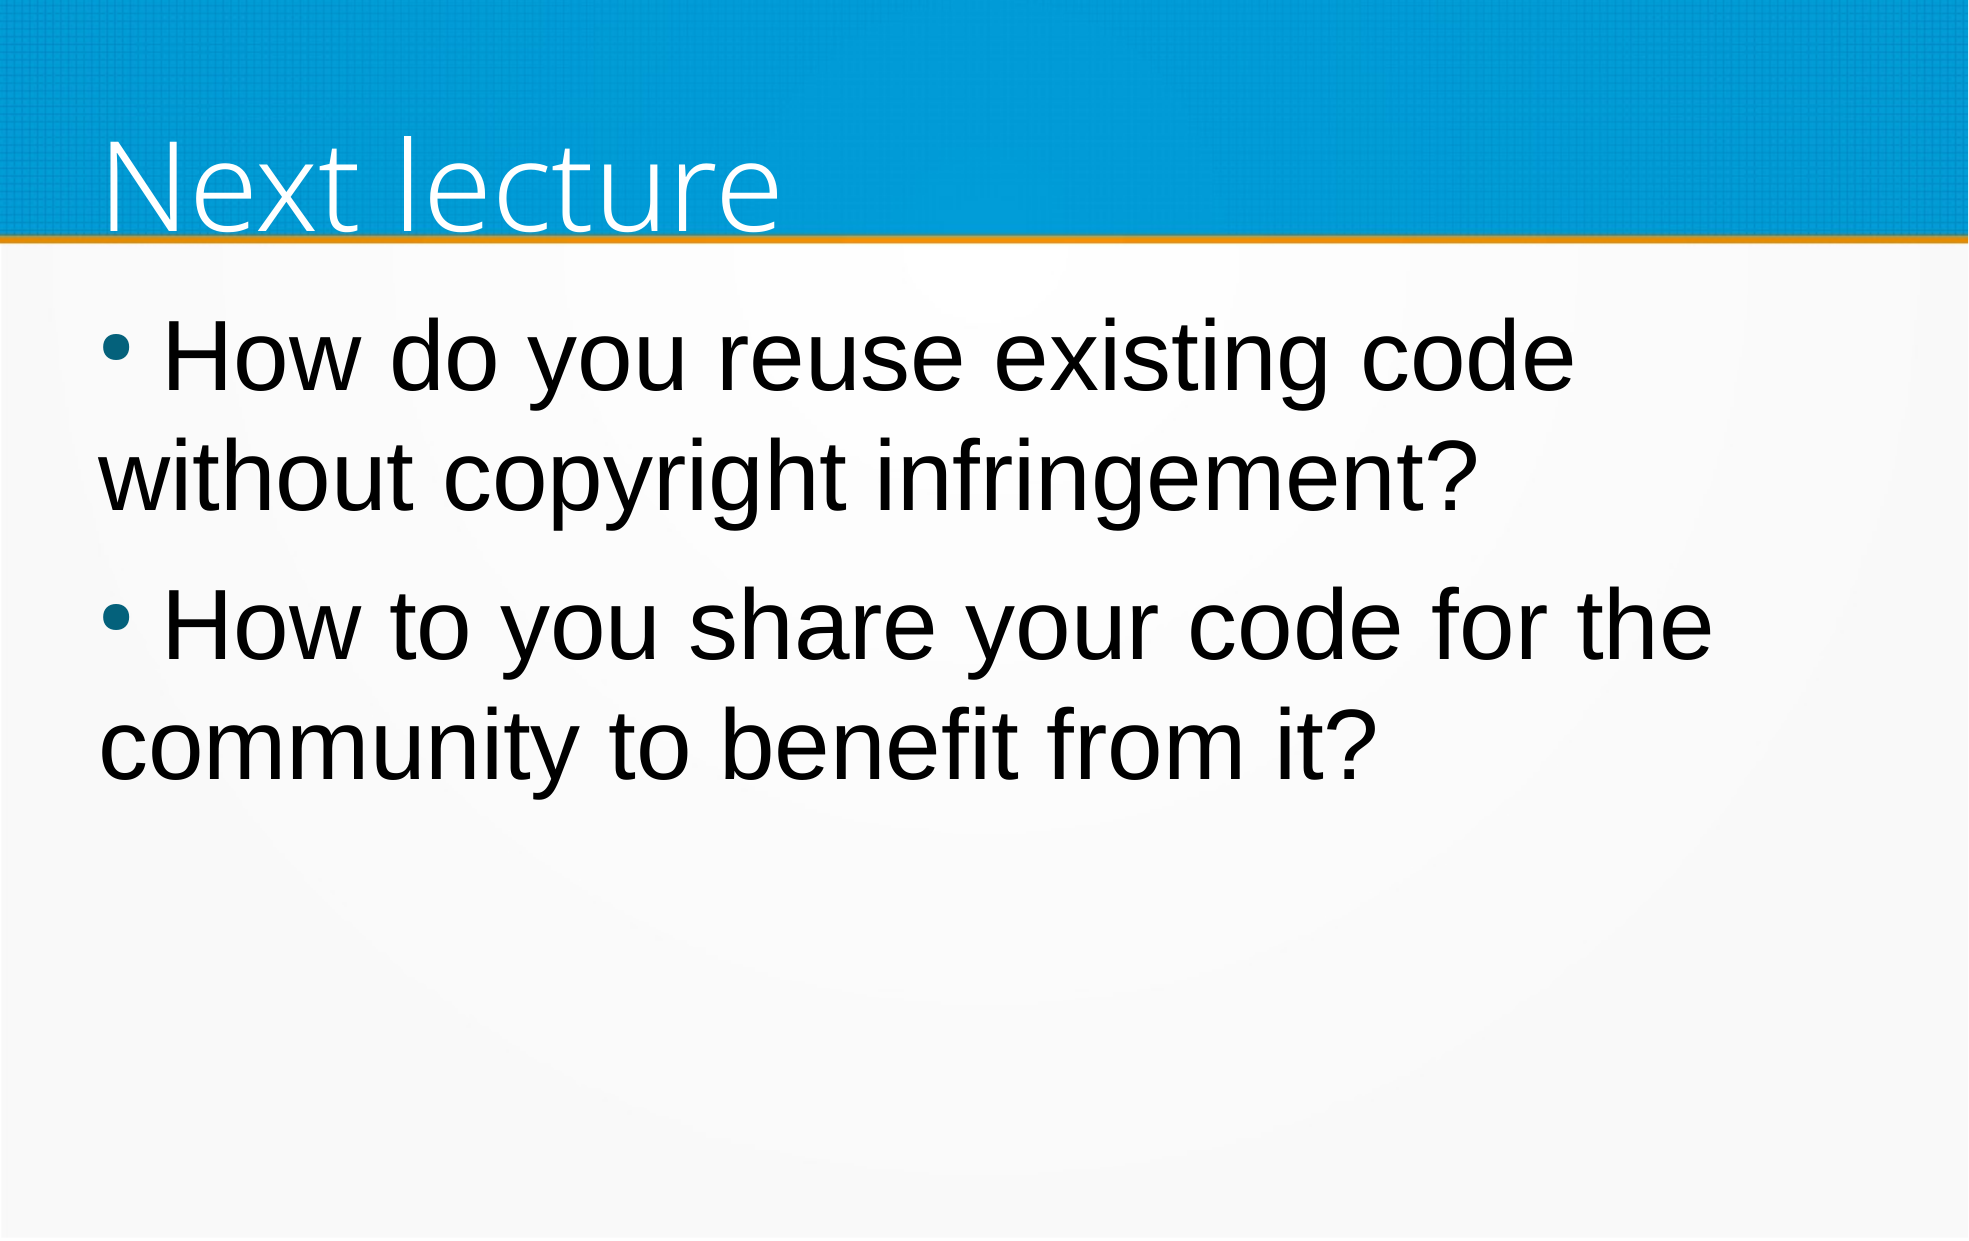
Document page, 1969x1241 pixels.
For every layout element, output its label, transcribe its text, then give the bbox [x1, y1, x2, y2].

picture [0, 233, 1969, 1241]
list How do you reuse existing code without copyright infringement? How to you share your code for the community to benefit from it? [98, 290, 1870, 1010]
title Next lecture [98, 49, 1870, 257]
